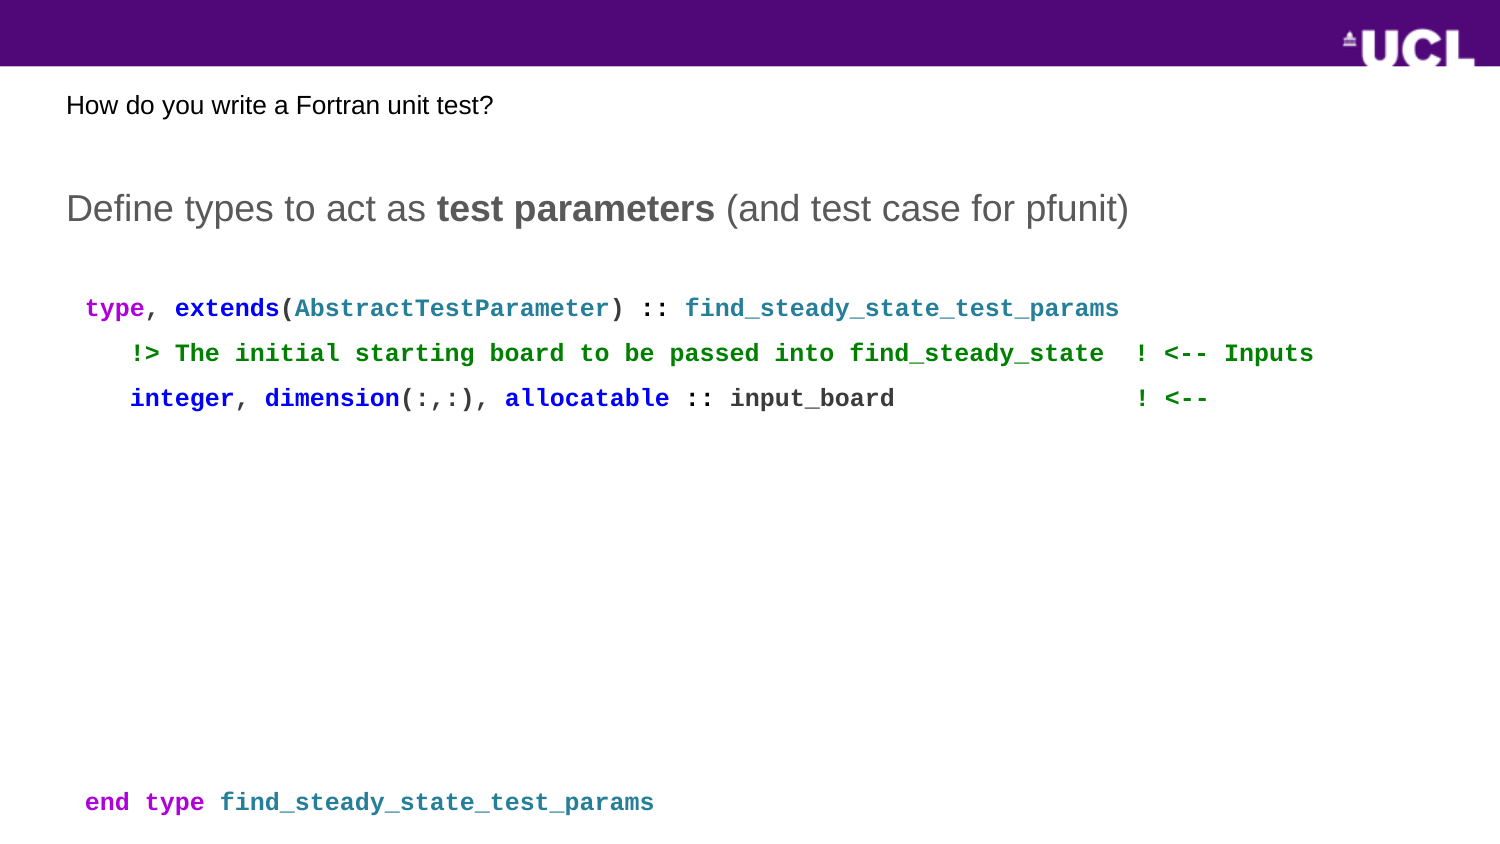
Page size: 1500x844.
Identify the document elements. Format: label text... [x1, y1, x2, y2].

list Define types to act as test parameters (and test case for pfunit) [51, 162, 1449, 249]
title How do you write a Fortran unit test? [51, 72, 1449, 162]
text_box type, extends(AbstractTestParameter) :: find_steady_state_test_params !> The initial starting board to be passed into find_steady_state ! <-- Inputs integer, dimension(:,:), allocatable :: input_board ! <-- end type find_steady_state_test_params [69, 231, 1449, 815]
picture [0, 0, 1500, 844]
